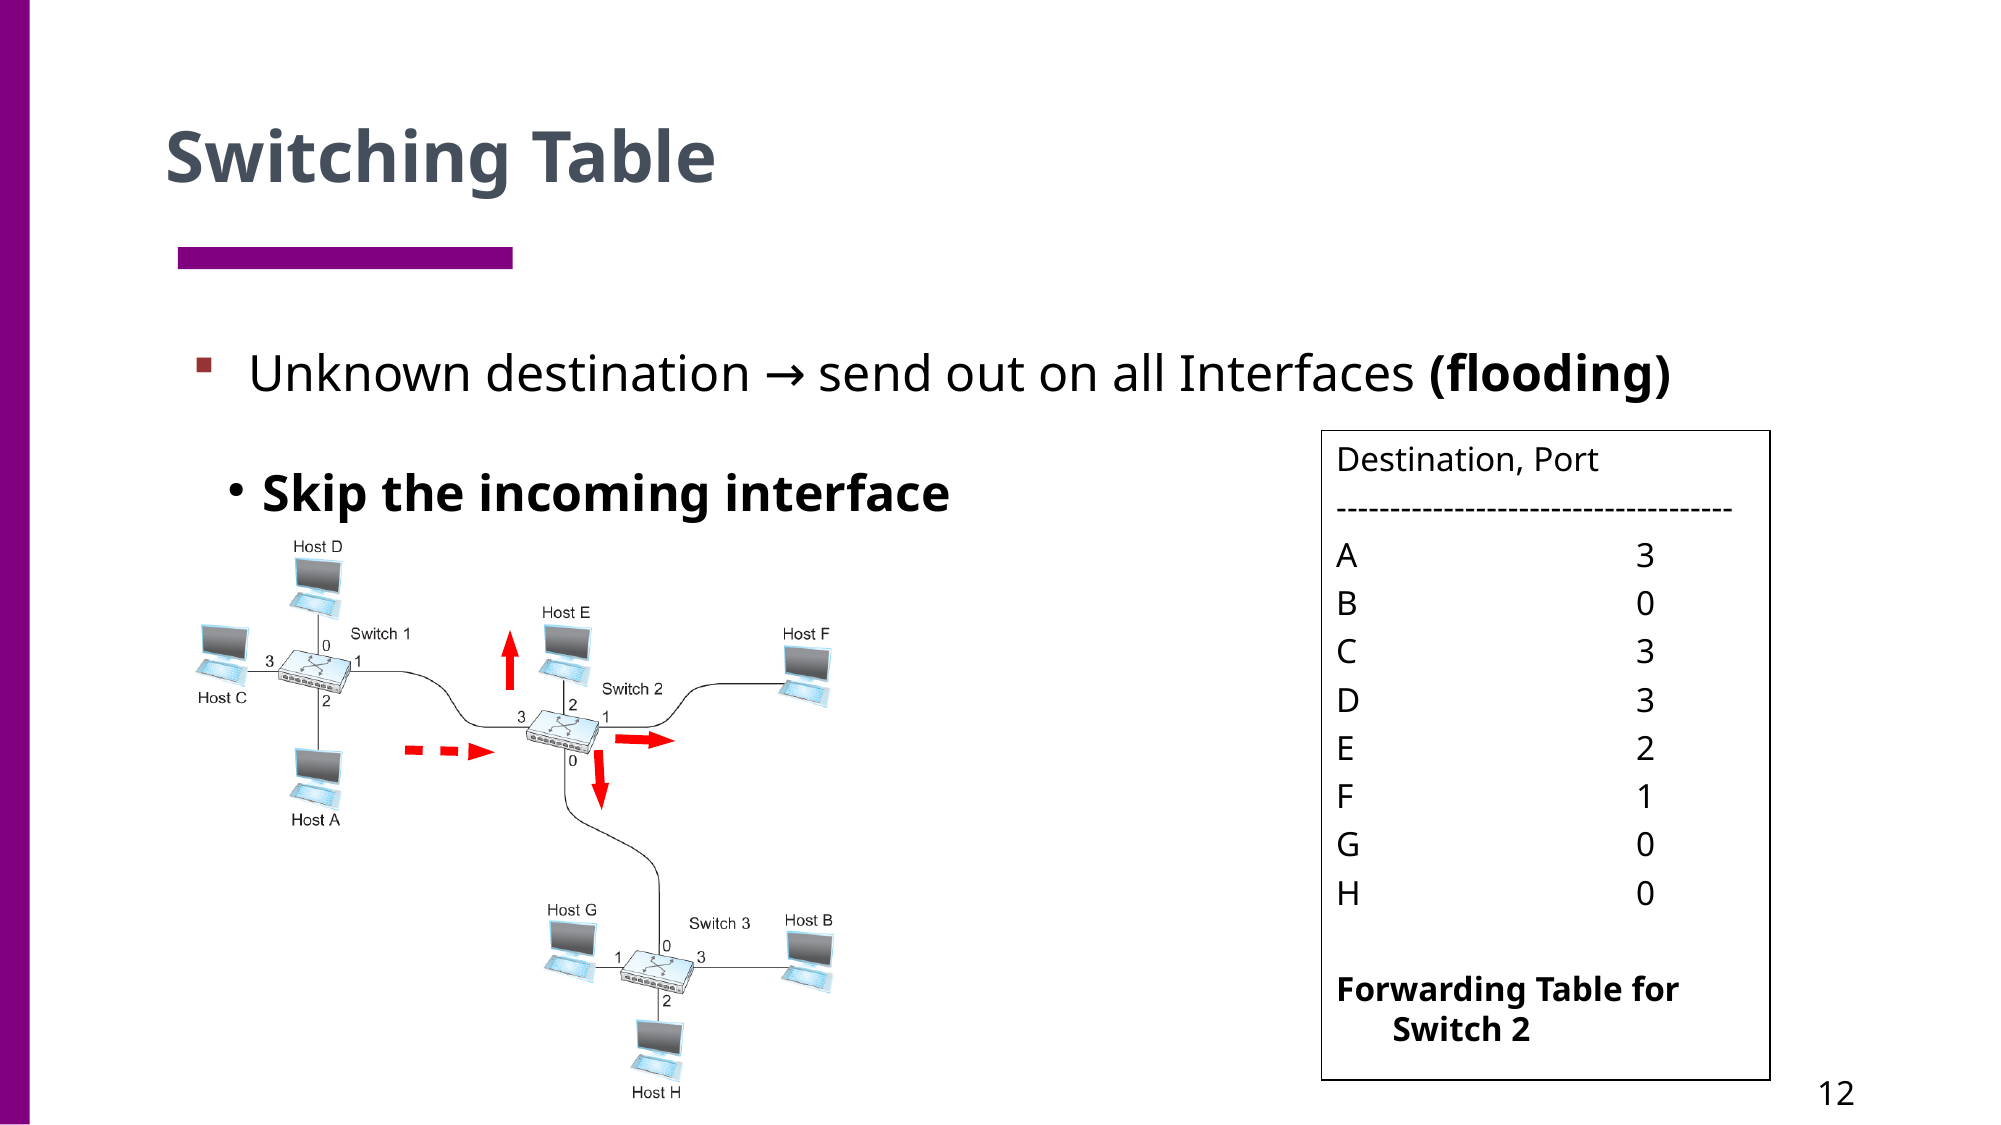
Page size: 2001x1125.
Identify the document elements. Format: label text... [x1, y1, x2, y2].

text_box Switching Table [151, 0, 1849, 212]
picture [195, 538, 834, 1101]
list Destination, Port ------------------------------------- A 3 B 0 C 3 D 3 E 2 F 1 G 0 H 0 Forwarding Table for Switch 2 [1321, 430, 1771, 1081]
text_box Unknown destination → send out on all Interfaces (flooding) Skip the incoming interface [177, 326, 1875, 1050]
